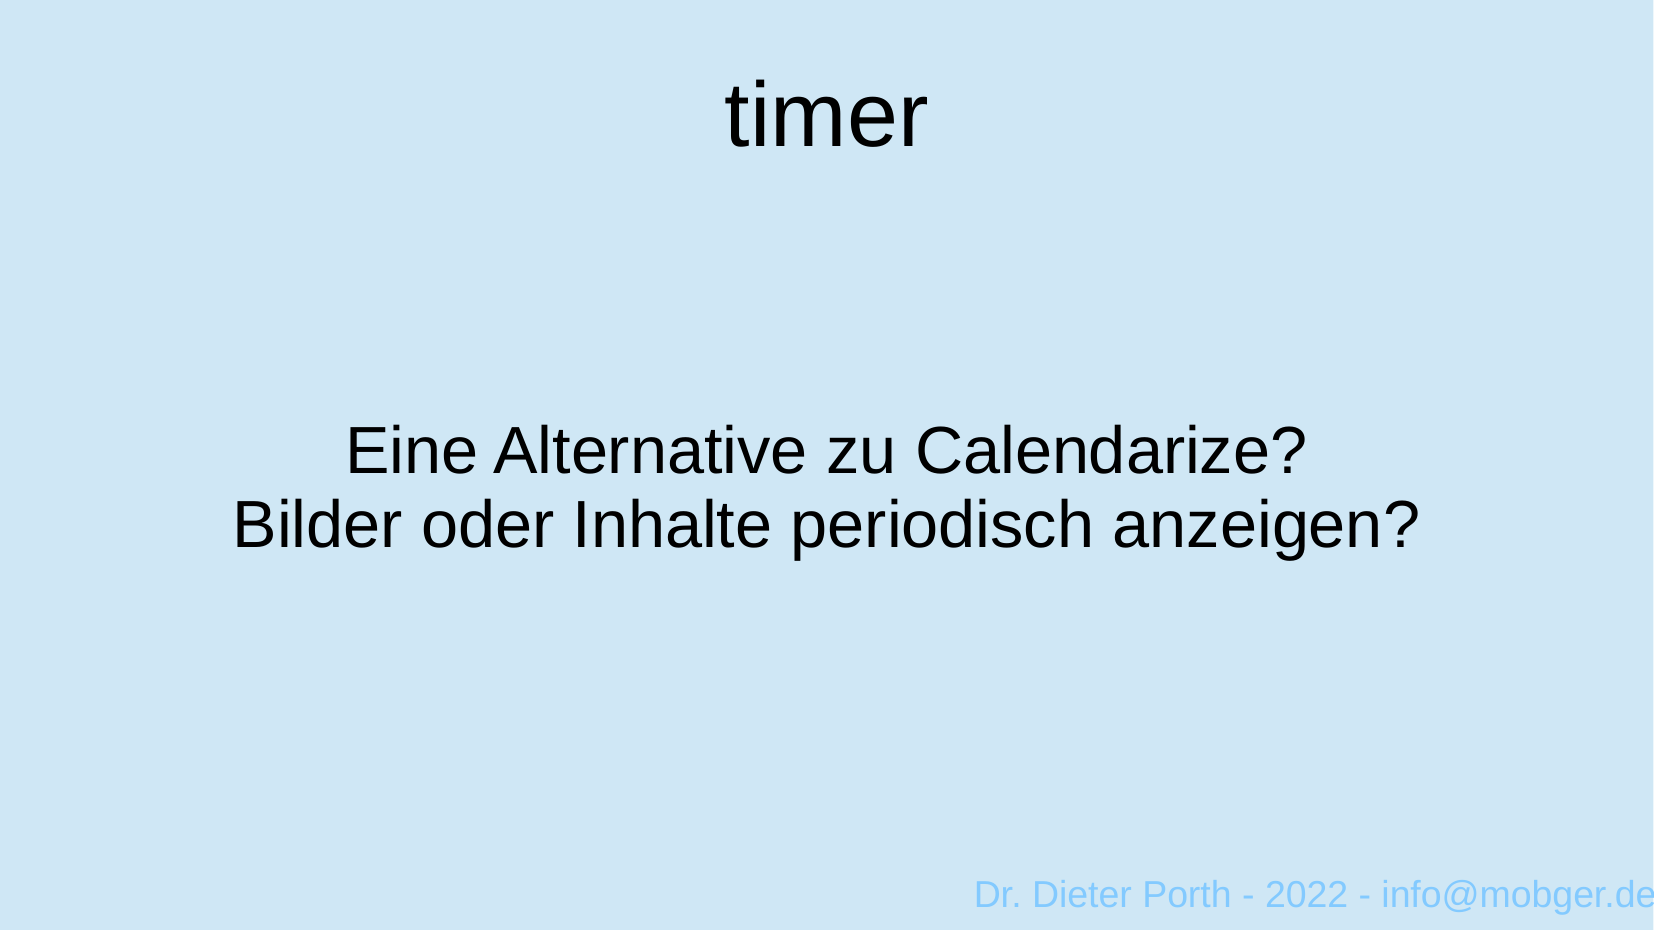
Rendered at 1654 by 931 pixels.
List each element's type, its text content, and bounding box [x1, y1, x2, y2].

subtitle Eine Alternative zu Calendarize? Bilder oder Inhalte periodisch anzeigen? [82, 217, 1571, 758]
title Dr. Dieter Porth - 2022 - info@mobger.de [958, 859, 1654, 931]
title timer [82, 37, 1571, 193]
